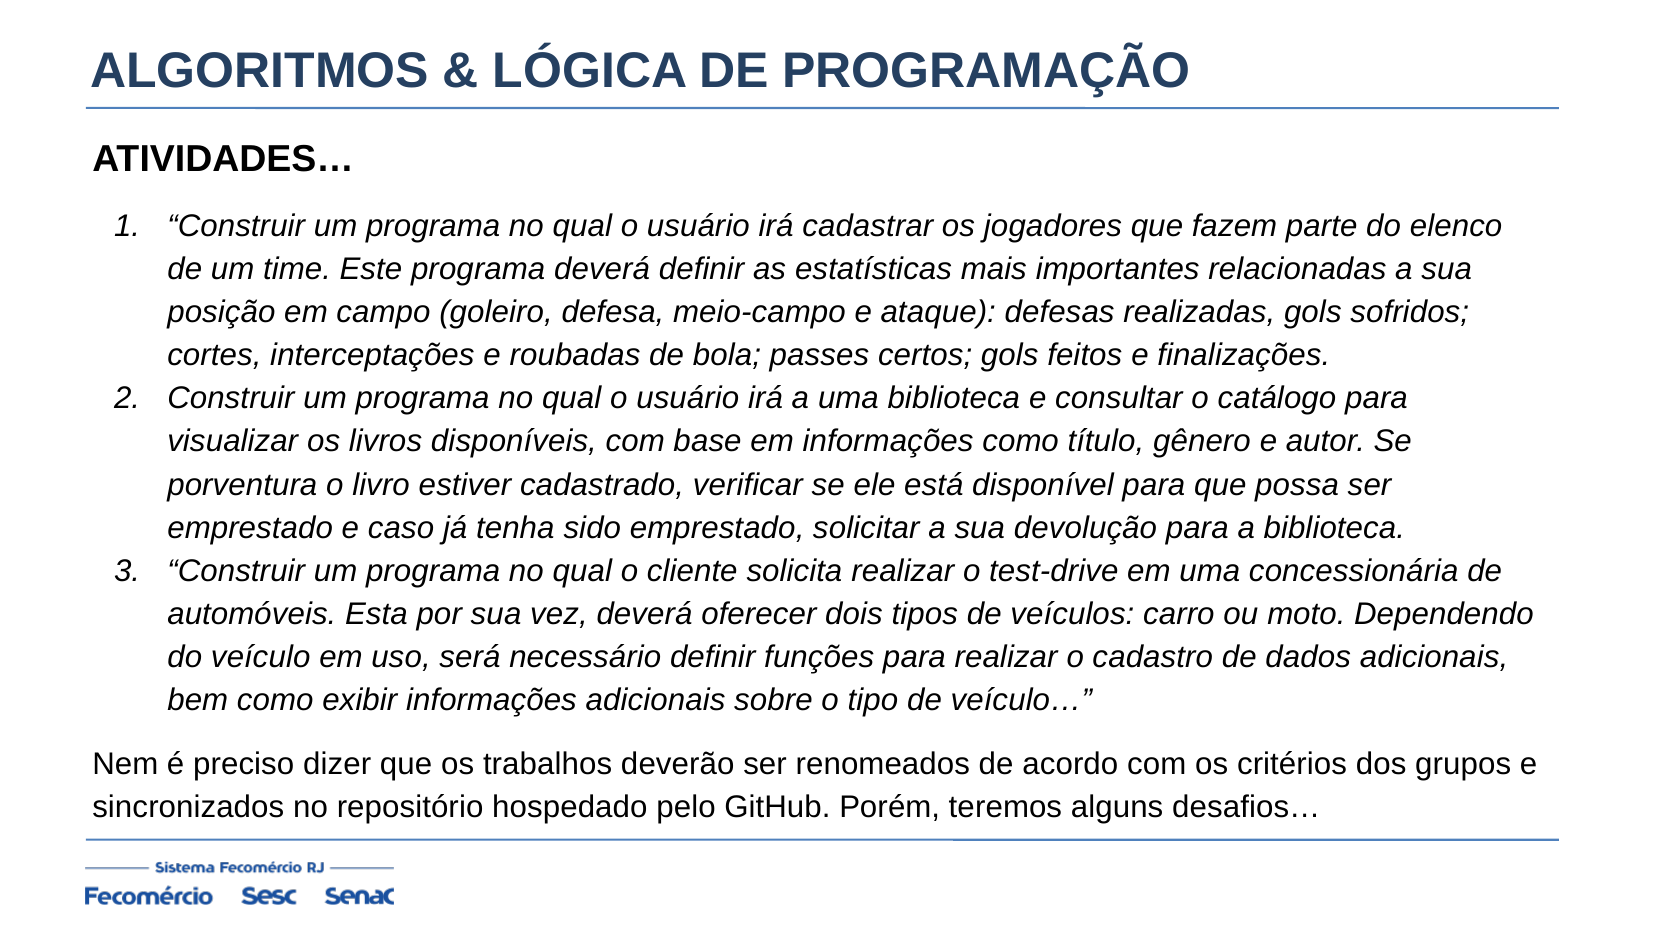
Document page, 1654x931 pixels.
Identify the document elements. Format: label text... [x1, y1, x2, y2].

picture [62, 845, 416, 921]
text_box ATIVIDADES… “Construir um programa no qual o usuário irá cadastrar os jogadores que fazem parte do elenco de um time. Este programa deverá definir as estatísticas mais importantes relacionadas a sua posição em campo (goleiro, defesa, meio-campo e ataque): defesas realizadas, gols sofridos; cortes, interceptações e roubadas de bola; passes certos; gols feitos e finalizações. Construir um programa no qual o usuário irá a uma biblioteca e consultar o catálogo para visualizar os livros disponíveis, com base em informações como título, gênero e autor. Se porventura o livro estiver cadastrado, verificar se ele está disponível para que possa ser emprestado e caso já tenha sido emprestado, solicitar a sua devolução para a biblioteca. “Construir um programa no qual o cliente solicita realizar o test-drive em uma concessionária de automóveis. Esta por sua vez, deverá oferecer dois tipos de veículos: carro ou moto. Dependendo do veículo em uso, será necessário definir funções para realizar o cadastro de dados adicionais, bem como exibir informações adicionais sobre o tipo de veículo…” Nem é preciso dizer que os trabalhos deverão ser renomeados de acordo com os critérios dos grupos e sincronizados no repositório hospedado pelo GitHub. Porém, teremos alguns desafios… [77, 112, 1564, 836]
text_box ALGORITMOS & LÓGICA DE PROGRAMAÇÃO [90, 32, 1564, 104]
